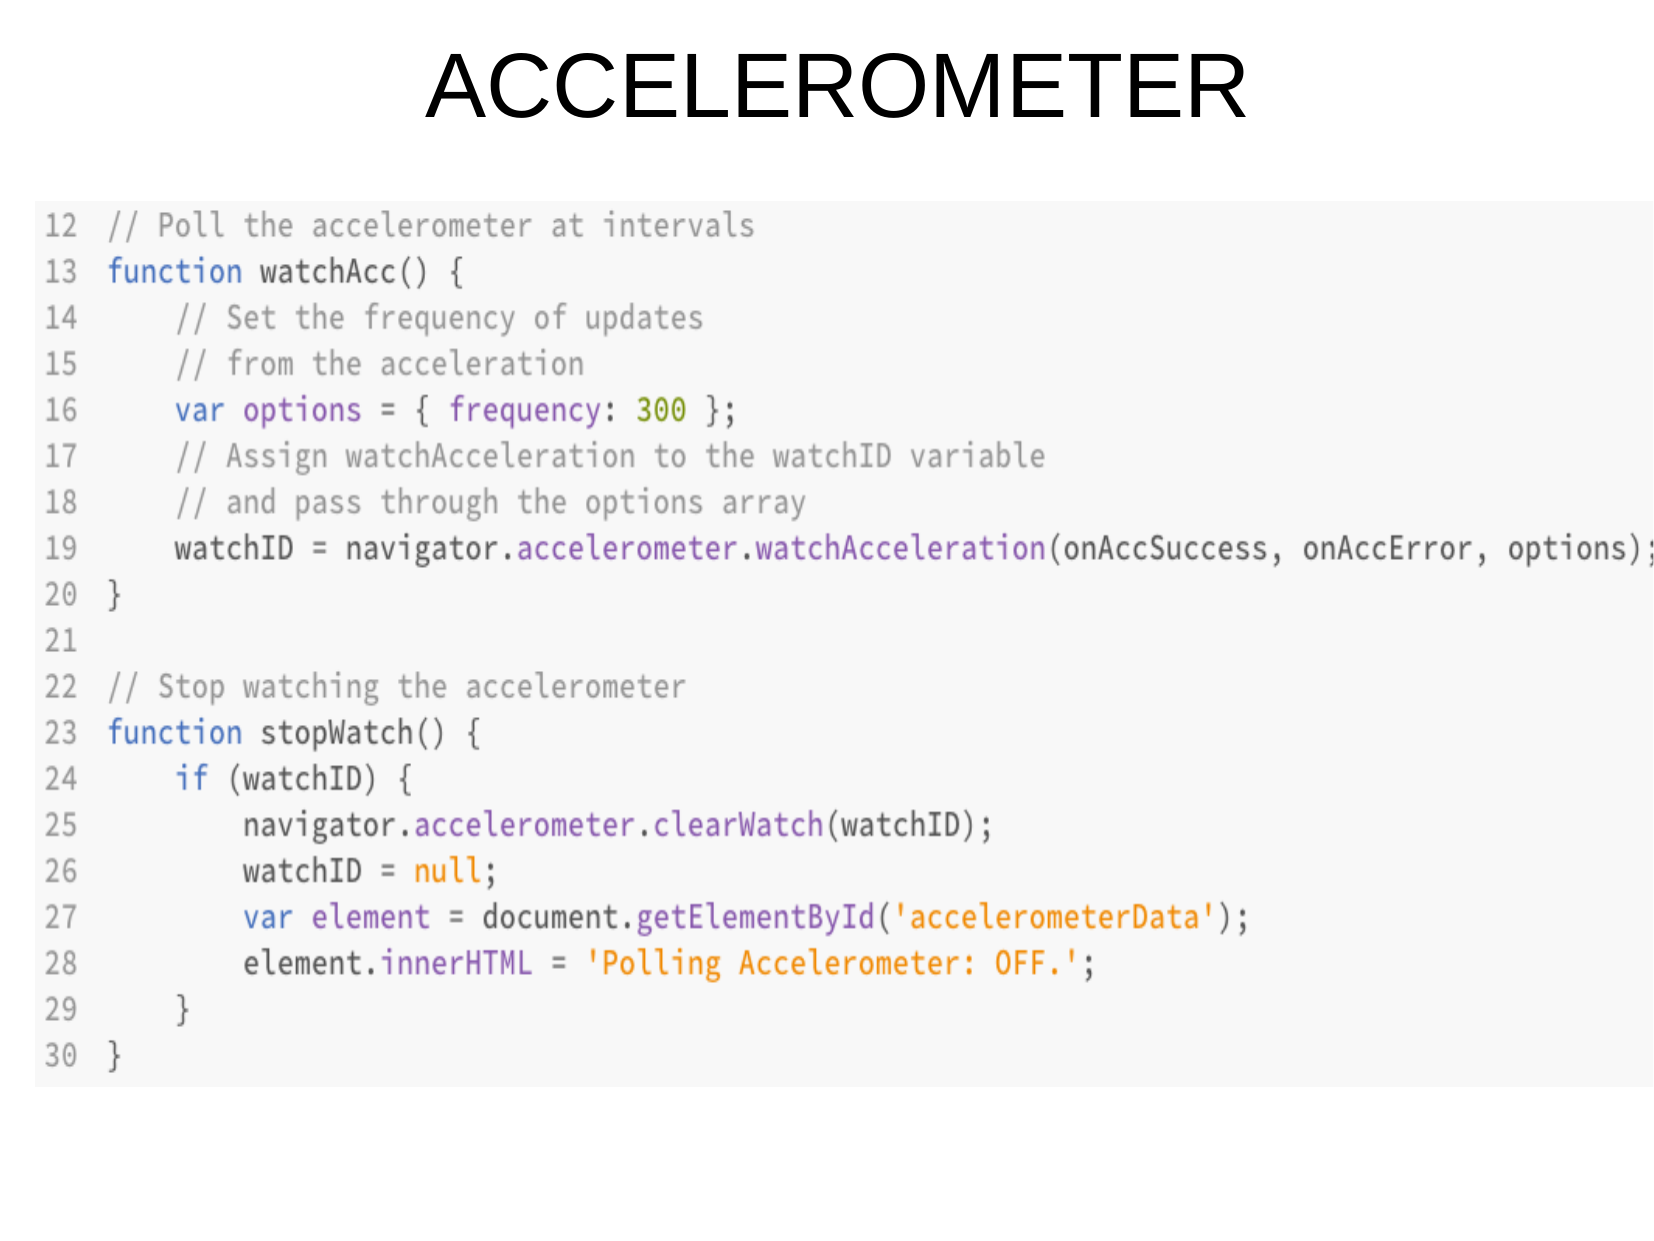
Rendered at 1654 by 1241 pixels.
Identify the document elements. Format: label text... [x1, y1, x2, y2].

picture [35, 201, 1654, 1087]
title ACCELEROMETER [94, 0, 1583, 189]
